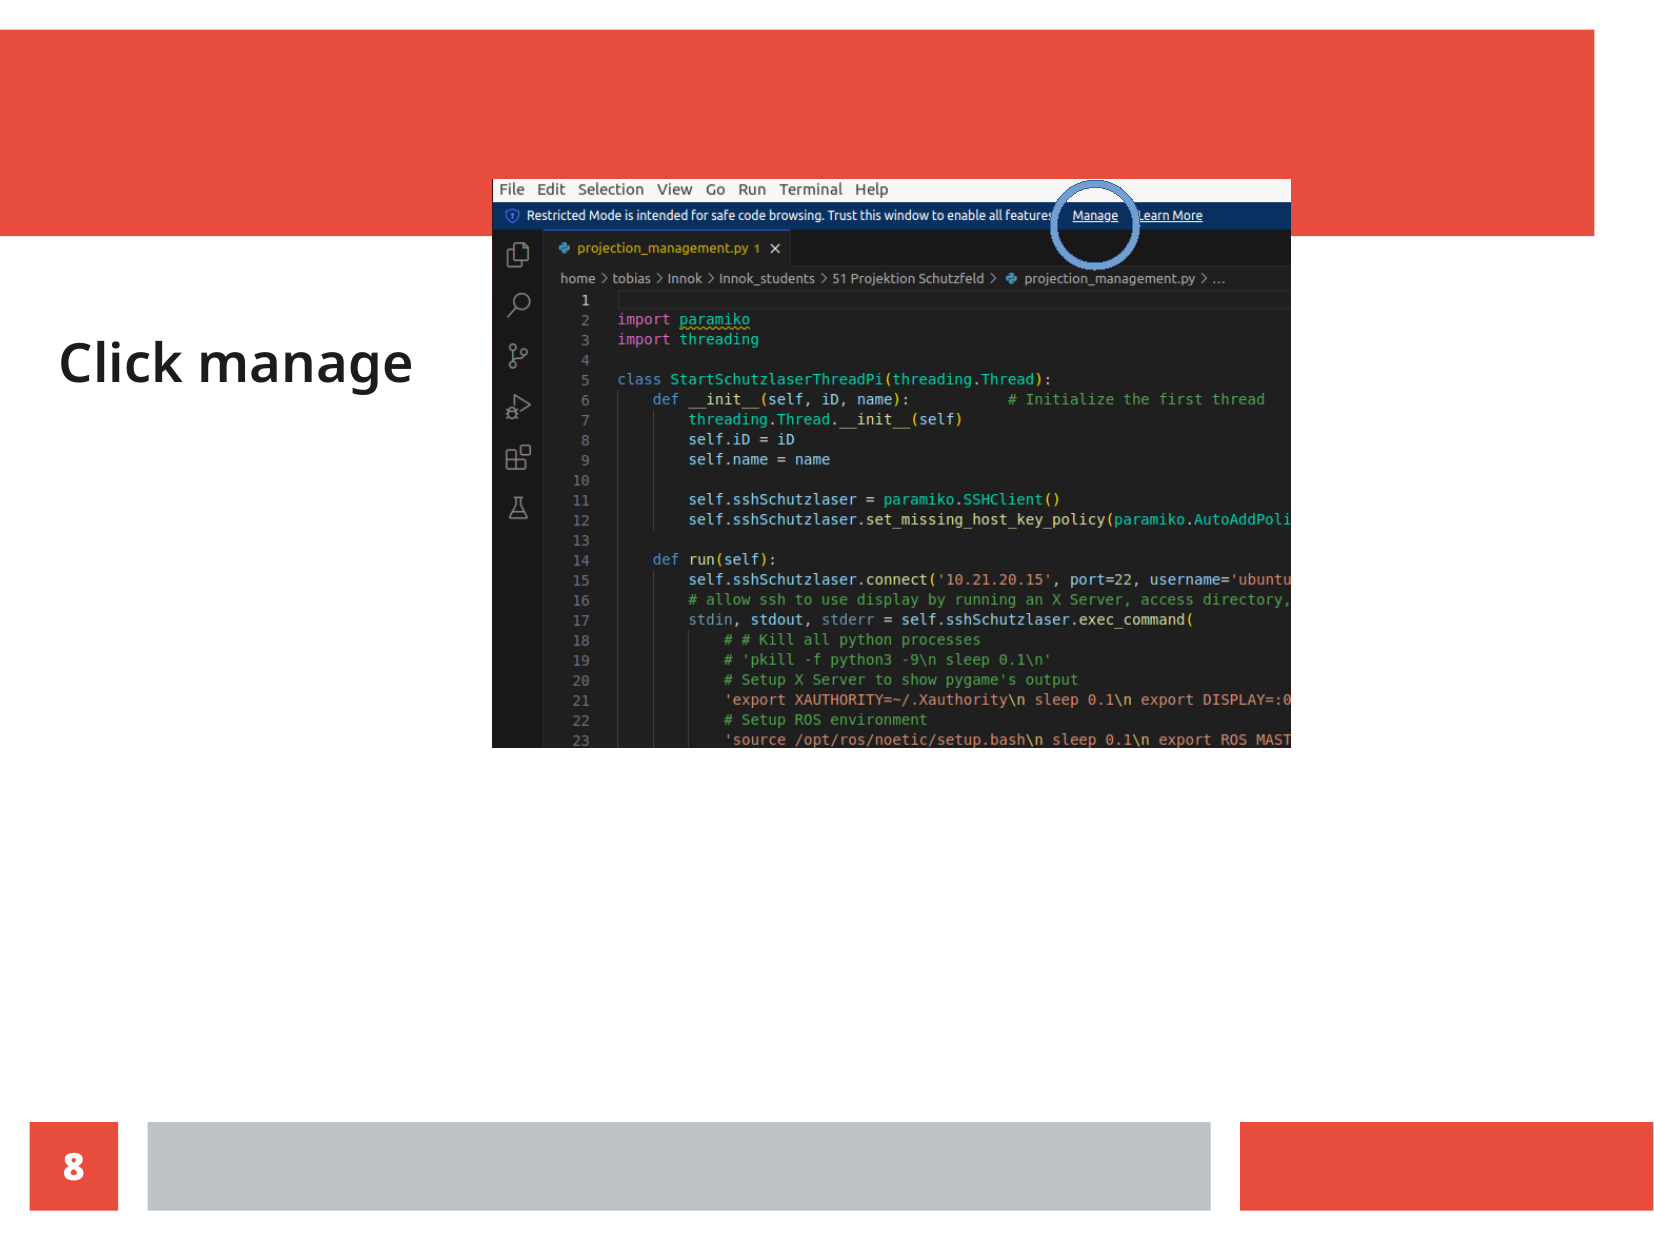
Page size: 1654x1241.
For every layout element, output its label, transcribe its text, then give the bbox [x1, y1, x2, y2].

picture [492, 179, 1291, 748]
text_box [1050, 180, 1141, 271]
list Click manage [59, 324, 1565, 1093]
